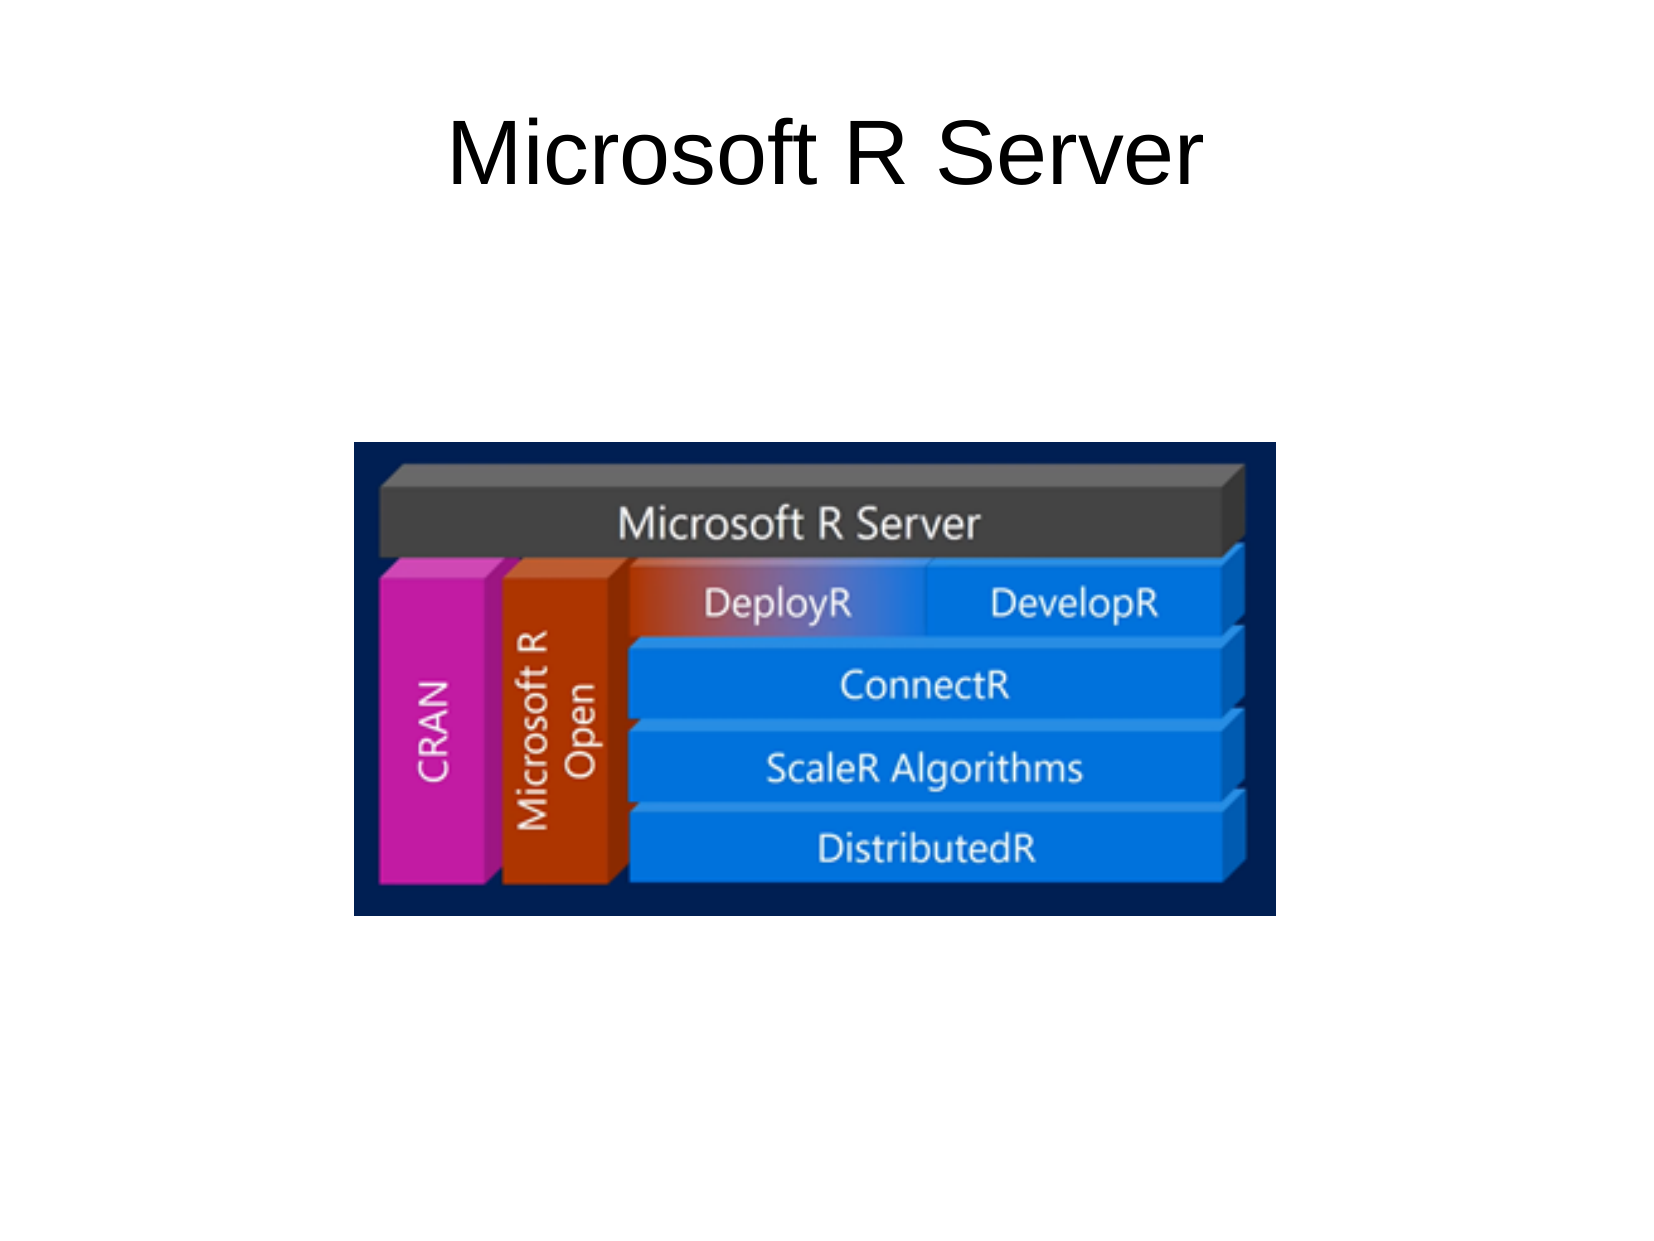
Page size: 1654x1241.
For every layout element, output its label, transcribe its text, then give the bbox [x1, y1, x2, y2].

picture [354, 442, 1276, 916]
title Microsoft R Server [82, 49, 1571, 257]
